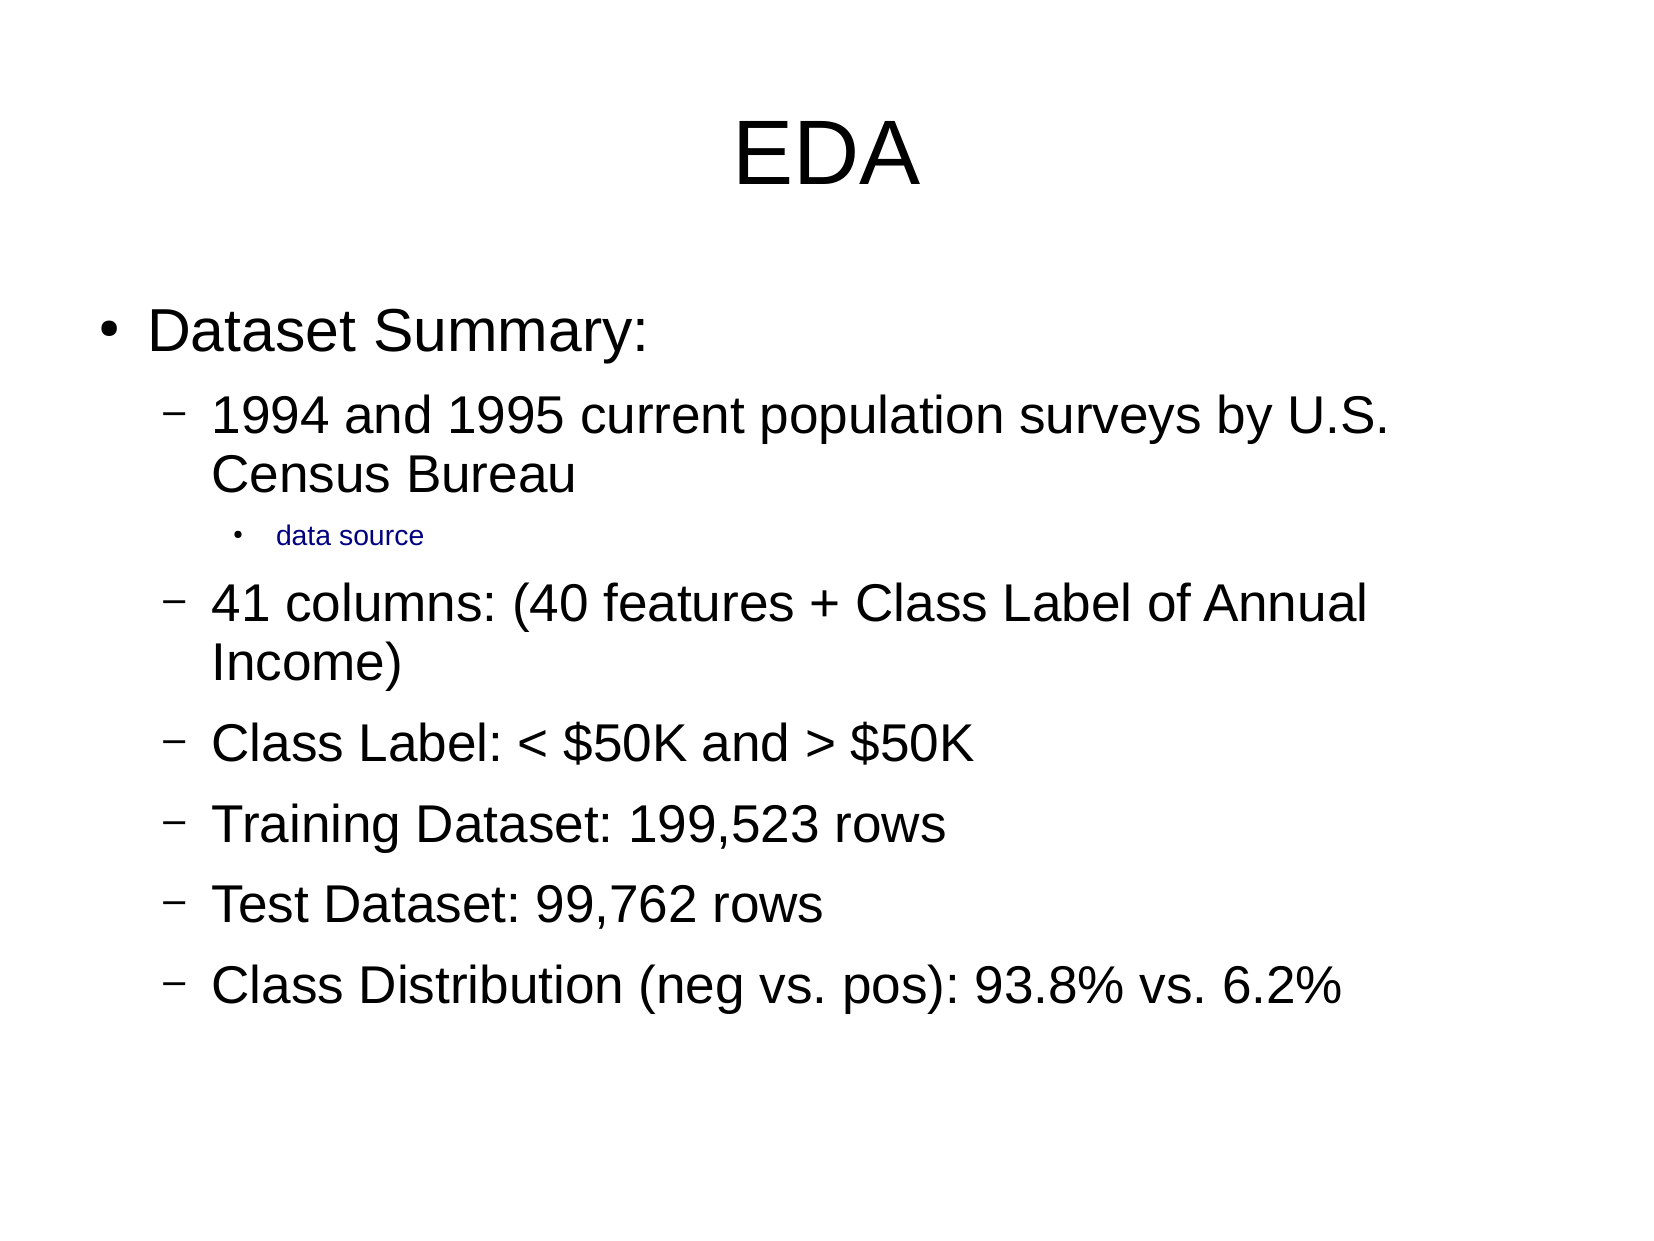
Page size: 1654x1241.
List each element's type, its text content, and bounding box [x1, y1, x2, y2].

list Dataset Summary: 1994 and 1995 current population surveys by U.S. Census Bureau data source 41 columns: (40 features + Class Label of Annual Income) Class Label: < $50K and > $50K Training Dataset: 199,523 rows Test Dataset: 99,762 rows Class Distribution (neg vs. pos): 93.8% vs. 6.2% [82, 296, 1571, 1016]
title EDA [82, 49, 1571, 257]
